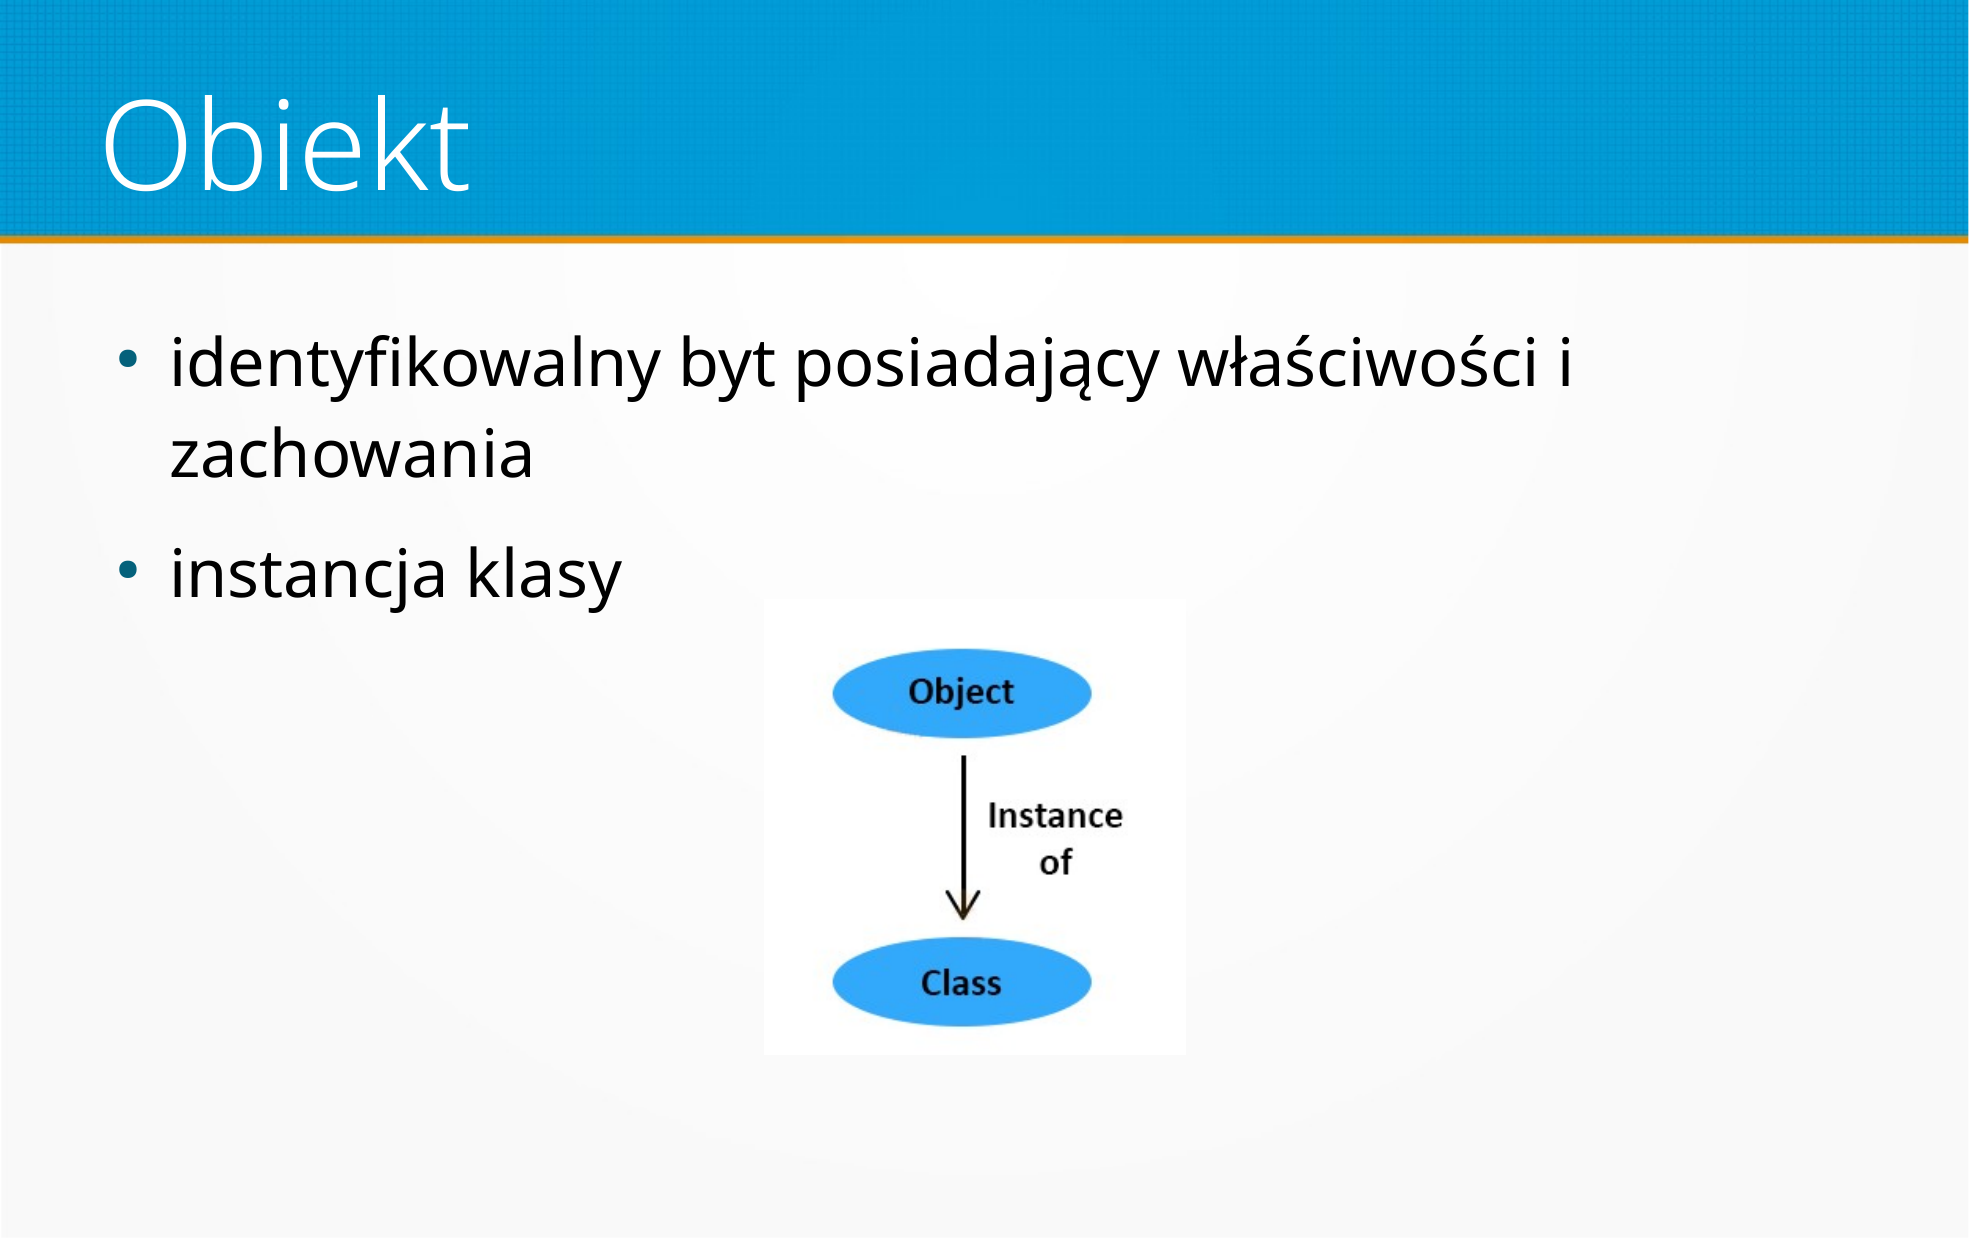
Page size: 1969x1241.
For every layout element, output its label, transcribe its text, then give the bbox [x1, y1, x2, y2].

list identyfikowalny byt posiadający właściwości i zachowania instancja klasy [98, 315, 1861, 1186]
picture [0, 233, 1969, 1241]
title Obiekt [98, 19, 1870, 227]
